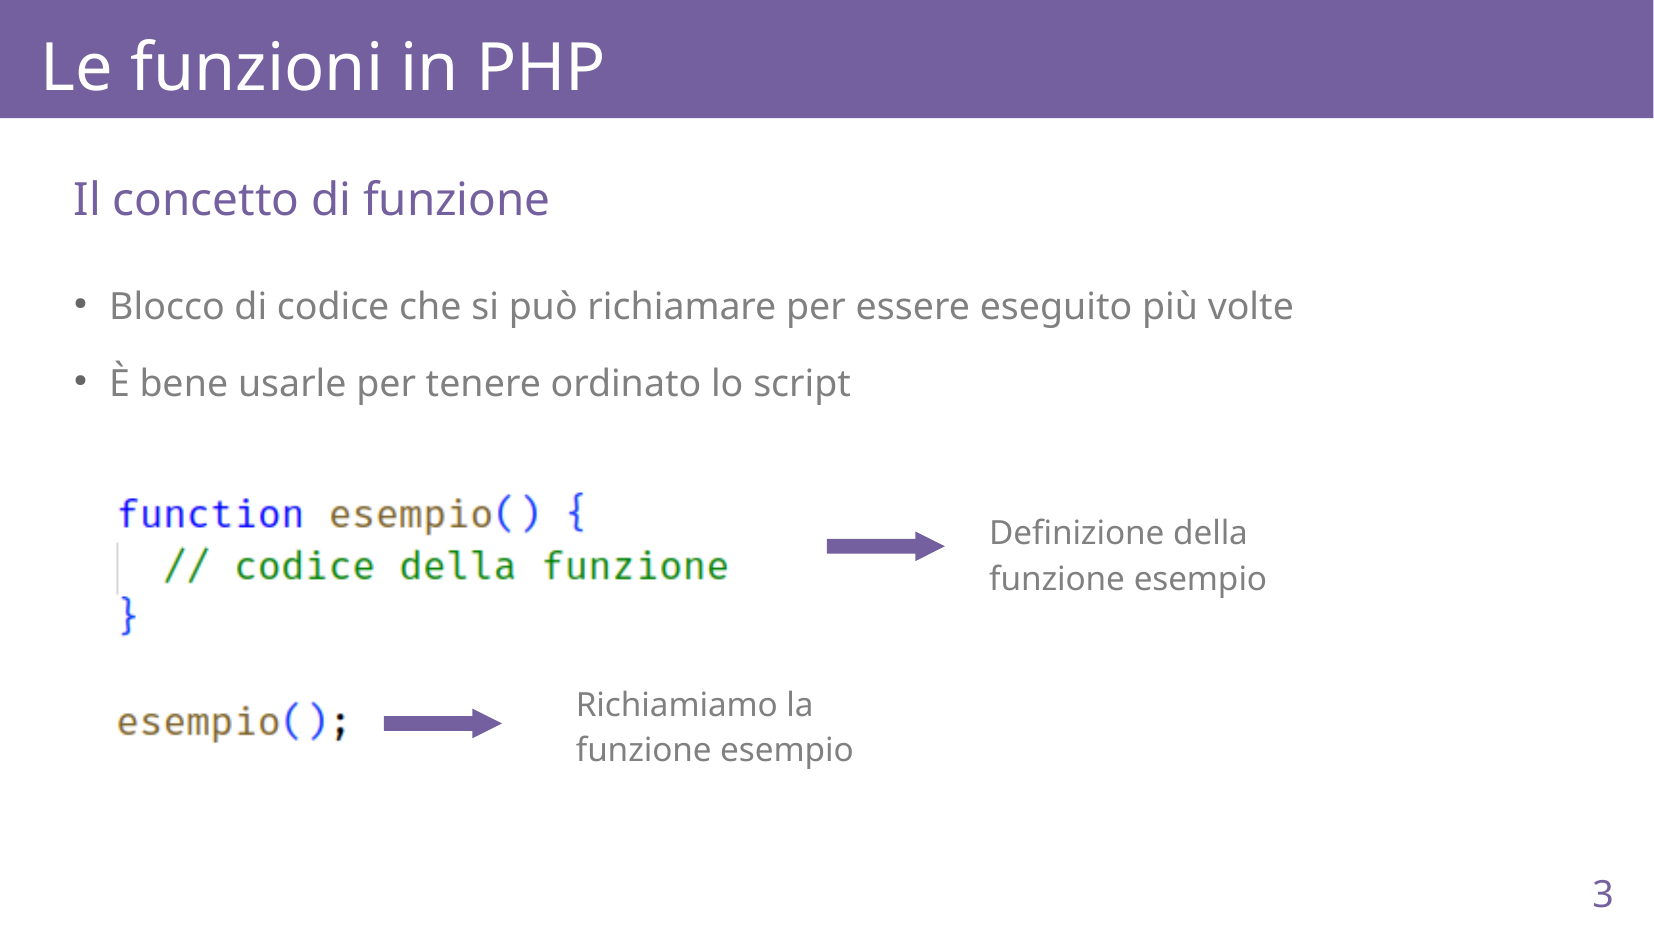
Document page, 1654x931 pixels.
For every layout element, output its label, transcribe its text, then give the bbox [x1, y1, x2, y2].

text_box <numero> [1513, 860, 1654, 931]
text_box Richiamiamo la funzione esempio [561, 673, 886, 768]
picture [90, 472, 777, 768]
text_box Definizione della funzione esempio [974, 501, 1300, 597]
text_box [0, 0, 1654, 119]
text_box Il concetto di funzione [59, 158, 1107, 229]
text_box Blocco di codice che si può richiamare per essere eseguito più volte È bene usarle per tenere ordinato lo script [59, 246, 1599, 443]
text_box [826, 531, 945, 562]
text_box [383, 708, 503, 739]
text_box Le funzioni in PHP [25, 11, 532, 107]
